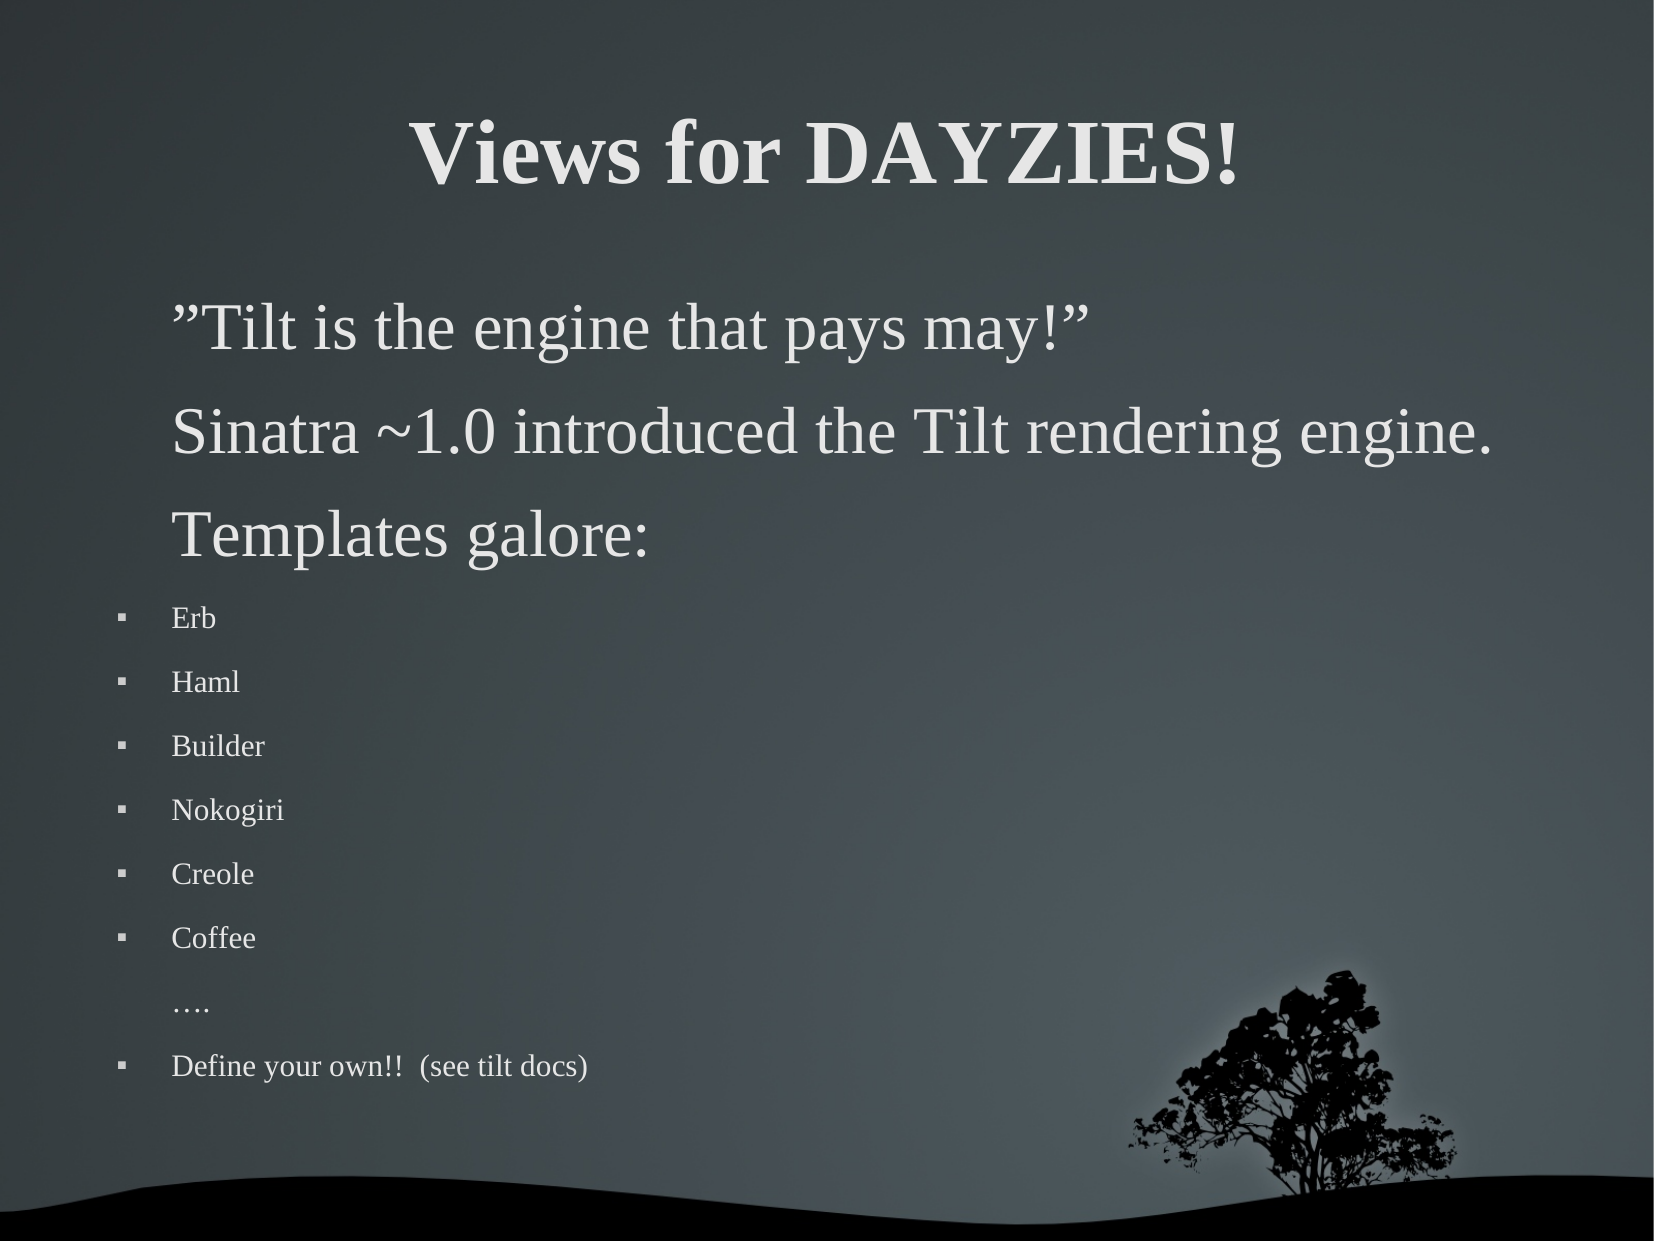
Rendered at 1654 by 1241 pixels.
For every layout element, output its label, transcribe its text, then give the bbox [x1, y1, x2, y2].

list ”Tilt is the engine that pays may!” Sinatra ~1.0 introduced the Tilt rendering engine. Templates galore: Erb Haml Builder Nokogiri Creole Coffee …. Define your own!! (see tilt docs) [82, 290, 1571, 1132]
title Views for DAYZIES! [82, 49, 1571, 257]
picture [0, 0, 1654, 1241]
